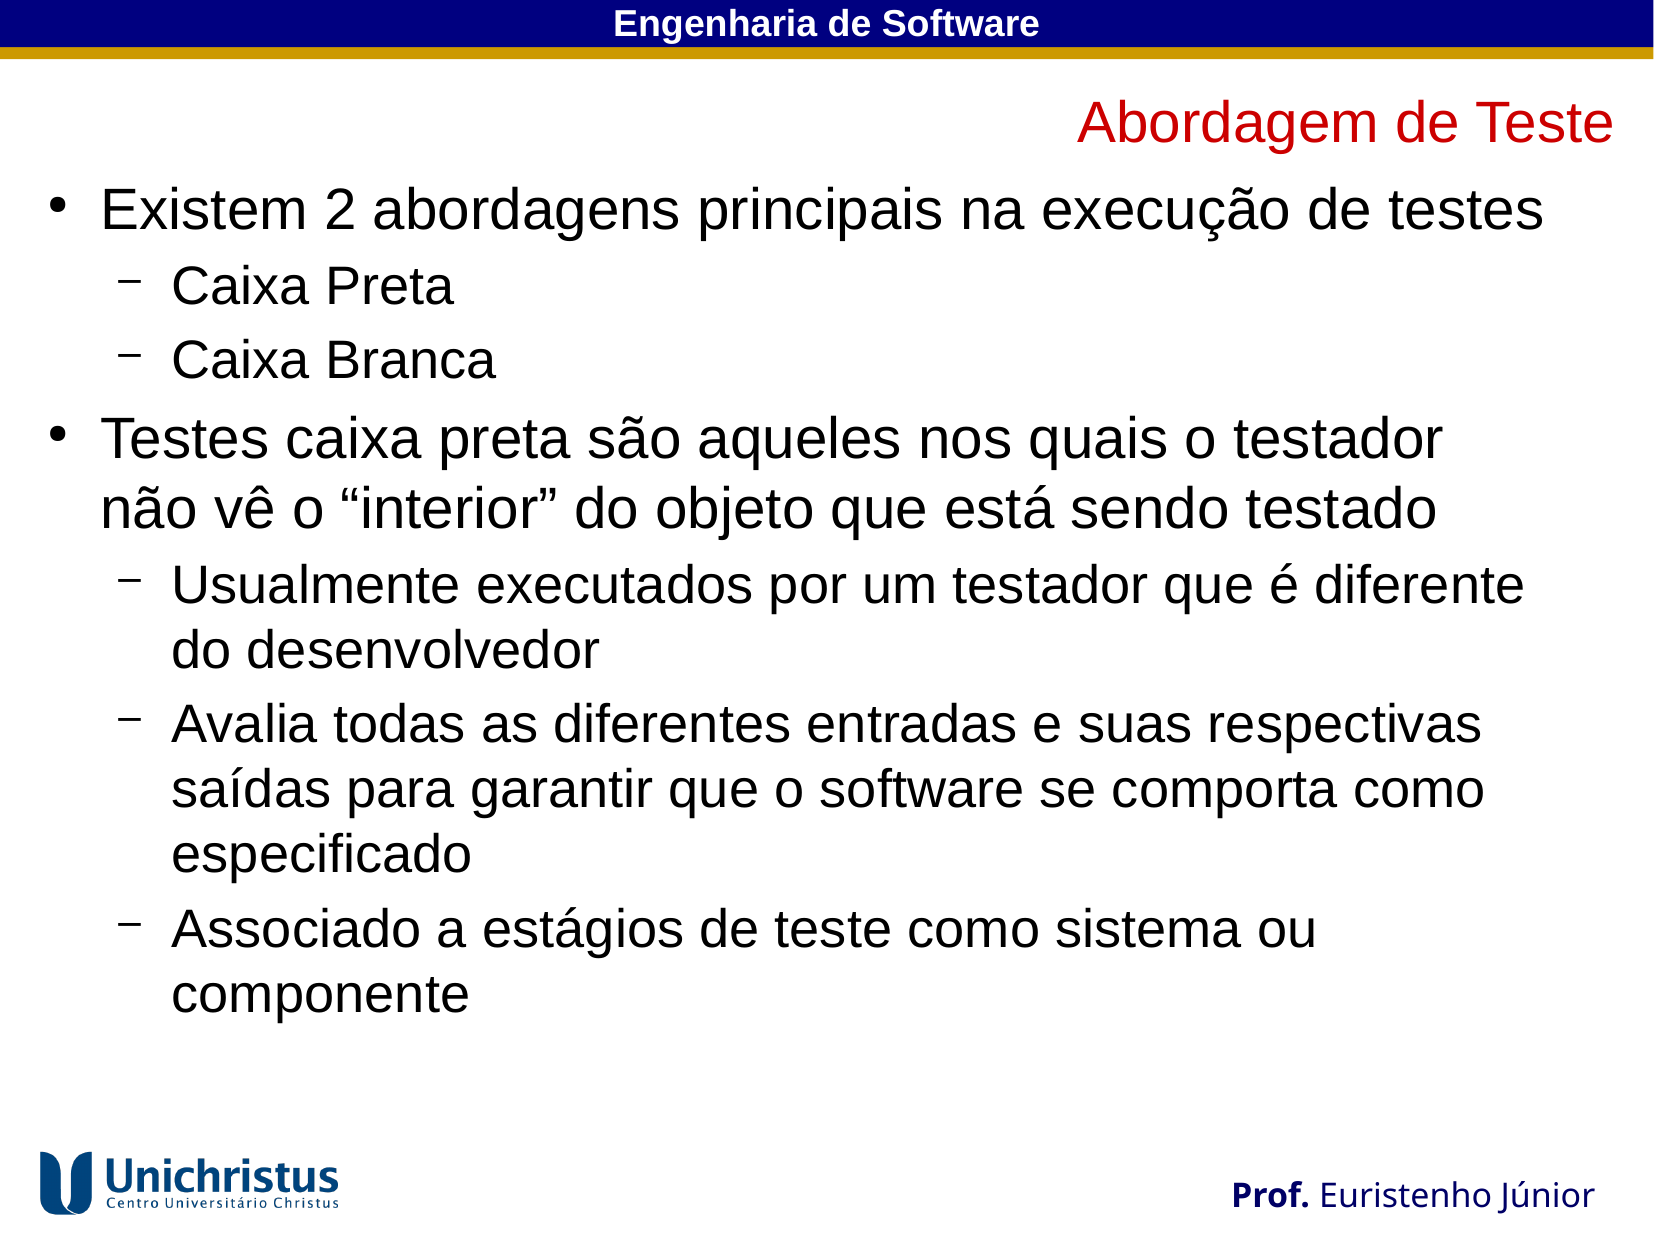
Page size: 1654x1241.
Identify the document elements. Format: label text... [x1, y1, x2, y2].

list Existem 2 abordagens principais na execução de testes Caixa Preta Caixa Branca Testes caixa preta são aqueles nos quais o testador não vê o “interior” do objeto que está sendo testado Usualmente executados por um testador que é diferente do desenvolvedor Avalia todas as diferentes entradas e suas respectivas saídas para garantir que o software se comporta como especificado Associado a estágios de teste como sistema ou componente [14, 163, 1571, 1031]
picture [35, 1148, 343, 1217]
text_box Prof. Euristenho Júnior [1216, 1163, 1654, 1224]
text_box [0, 48, 1654, 60]
text_box Engenharia de Software [0, 0, 1654, 48]
text_box Abordagem de Teste [1062, 82, 1631, 189]
